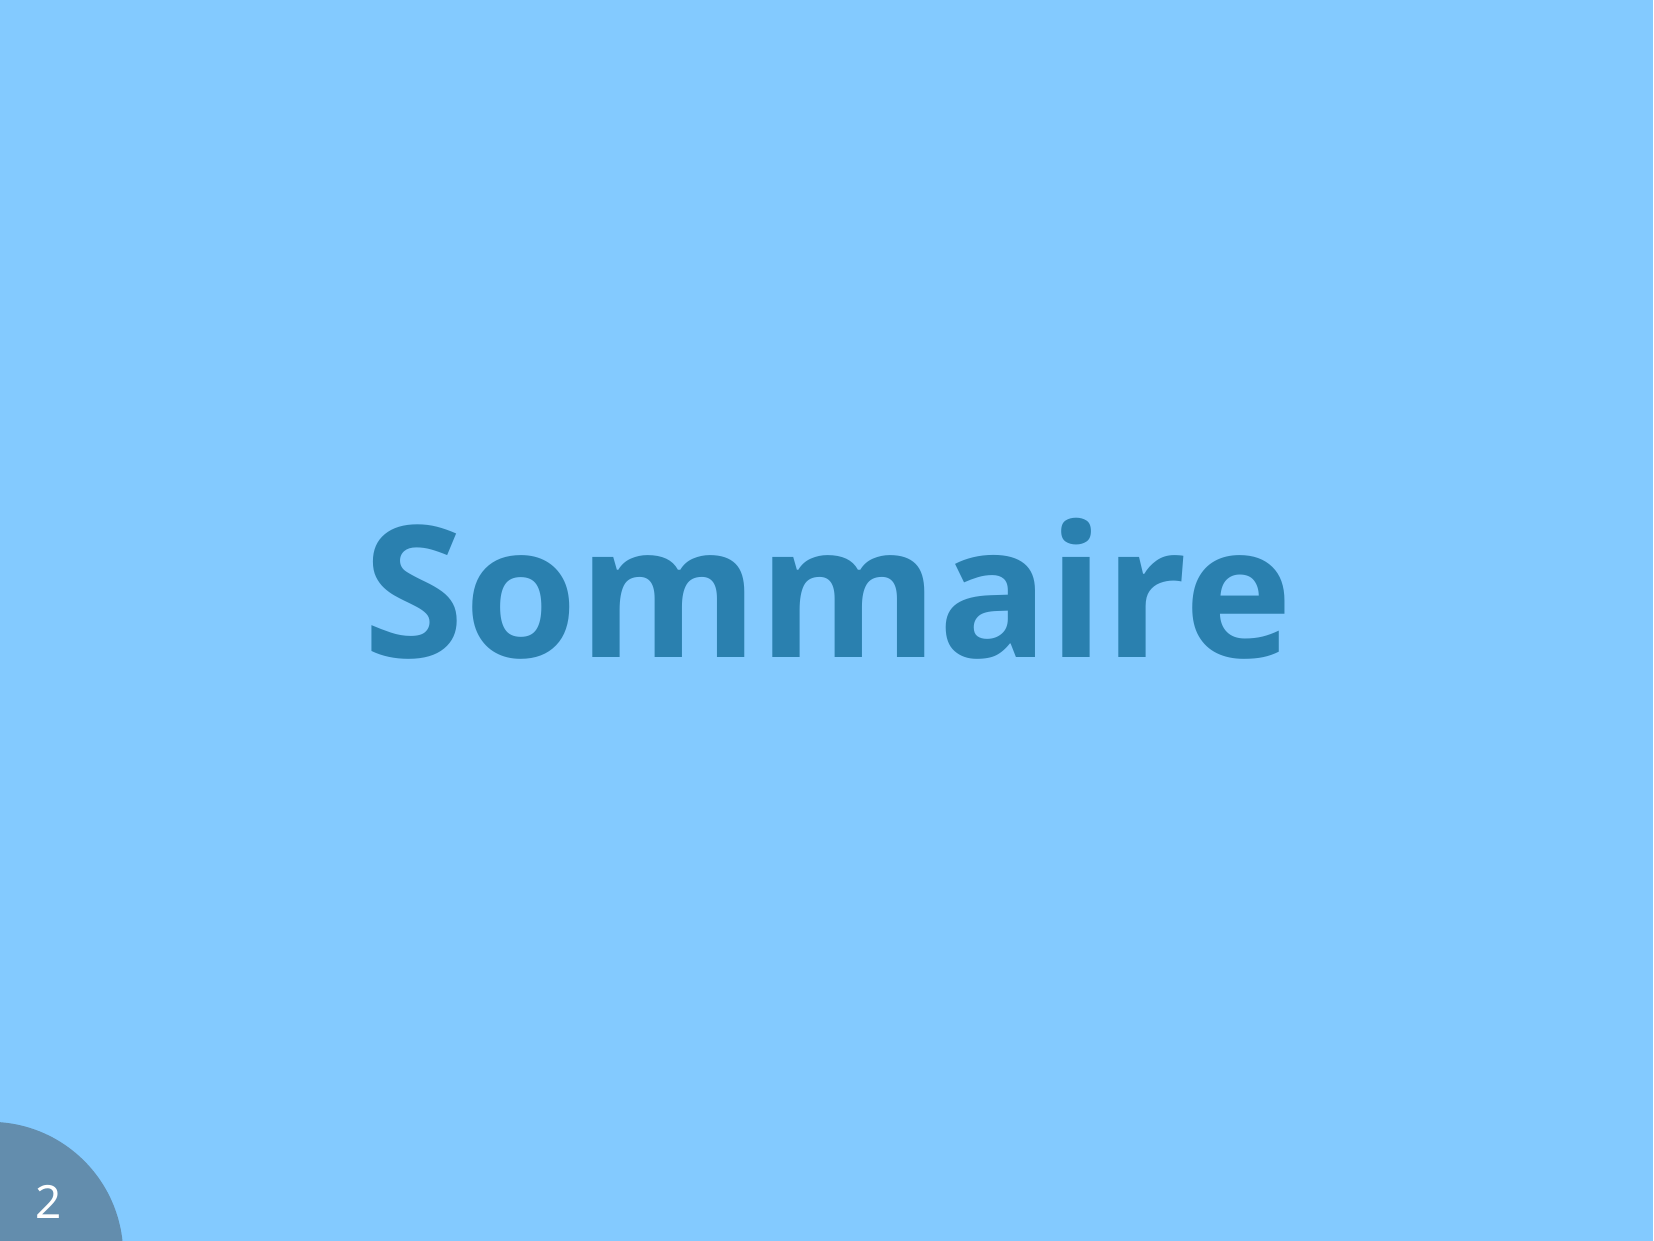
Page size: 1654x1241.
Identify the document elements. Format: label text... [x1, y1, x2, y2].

title Sommaire [84, 371, 1573, 802]
